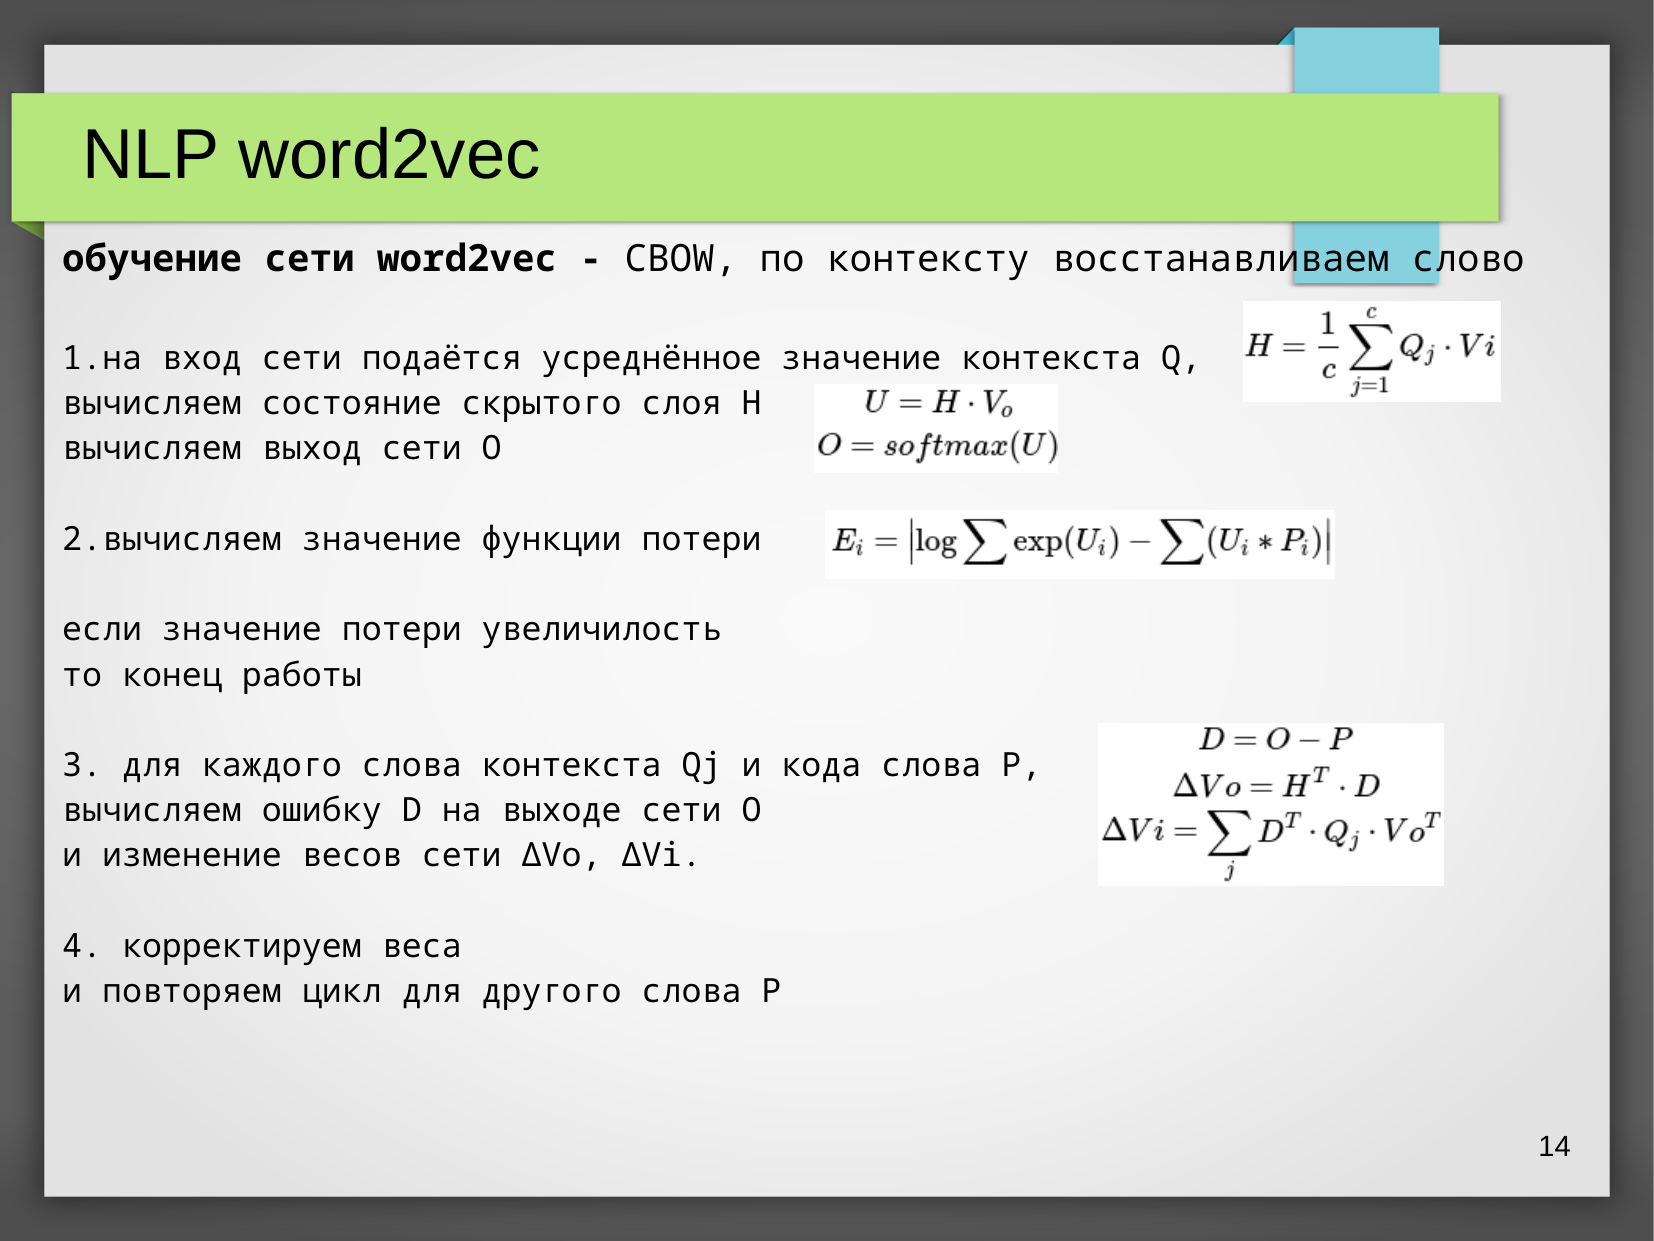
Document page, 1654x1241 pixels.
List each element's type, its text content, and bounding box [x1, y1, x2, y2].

picture [0, 0, 1654, 1241]
text_box обучение сети word2vec - CBOW, по контексту восстанавливаем слово 1.на вход сети подаётся усреднённое значение контекста Q, вычисляем состояние скрытого слоя H вычисляем выход сети O 2.вычисляем значение функции потери если значение потери увеличилость то конец работы 3. для каждого слова контекста Qj и кода слова P, вычисляем ошибку D на выходе сети O и изменение весов сети ΔVo, ΔVi. 4. корректируем веса и повторяем цикл для другого слова P [47, 224, 1607, 1146]
title NLP word2vec [82, 113, 1406, 194]
